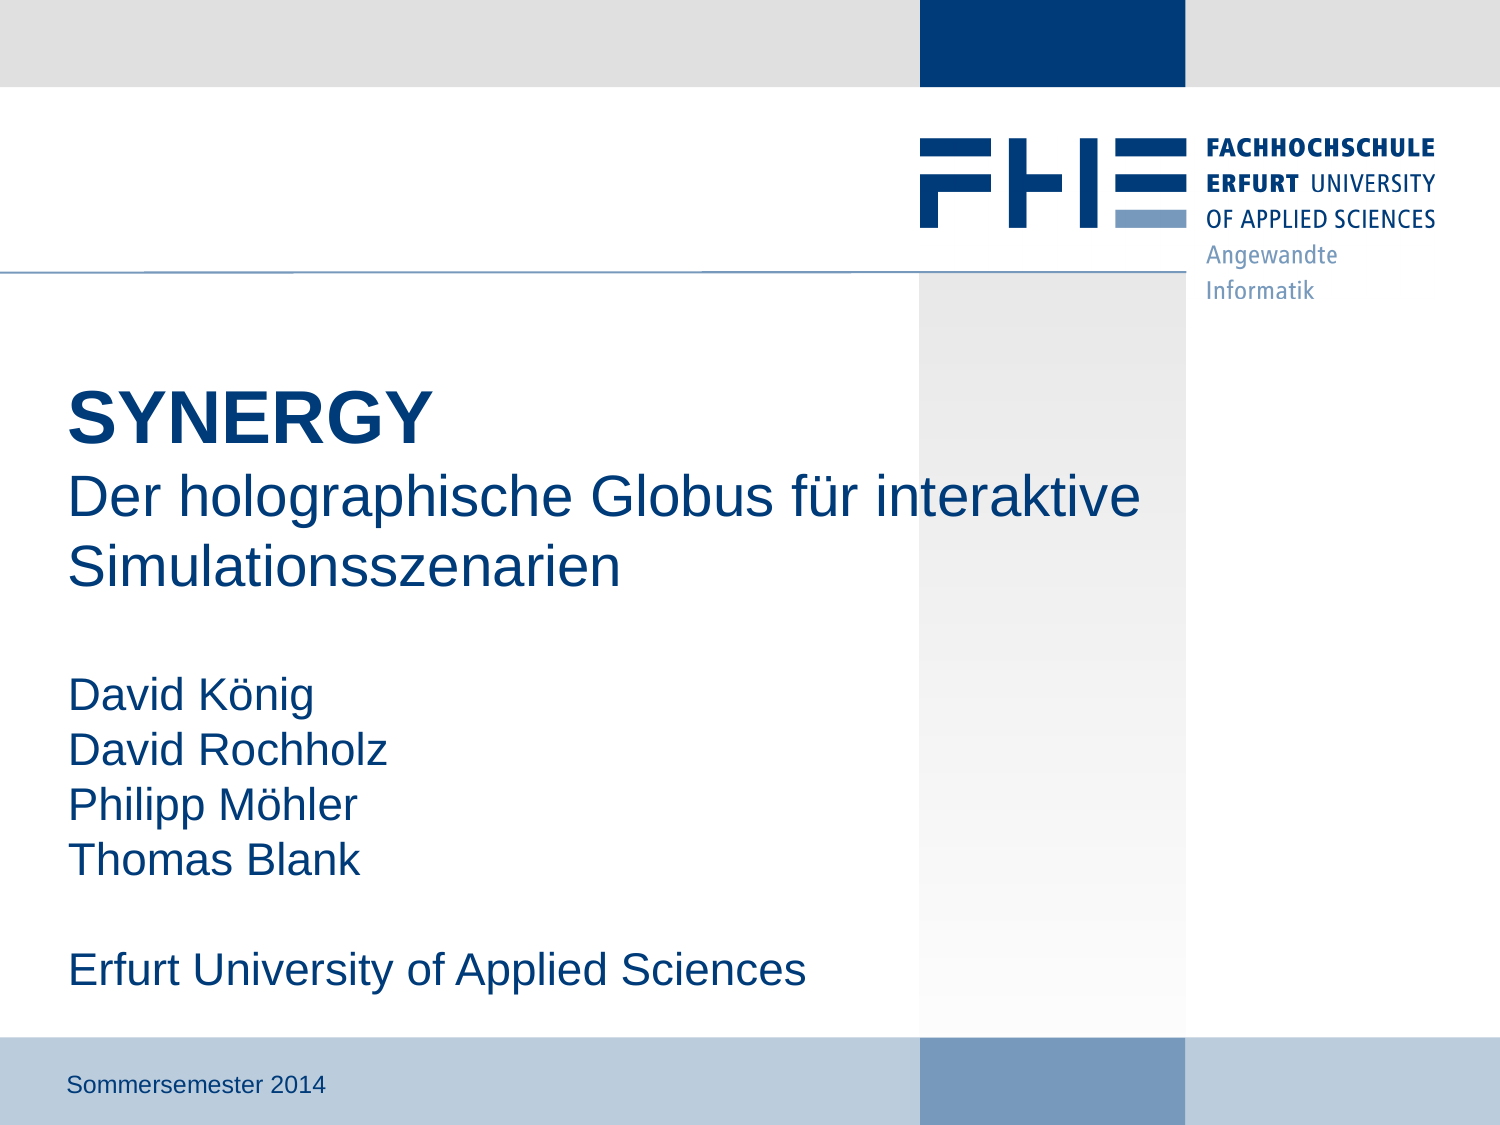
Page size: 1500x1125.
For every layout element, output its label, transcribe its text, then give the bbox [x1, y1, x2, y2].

picture [920, 138, 1435, 299]
text_box Sommersemester 2014 [51, 1060, 916, 1107]
title SYNERGY Der holographische Globus für interaktive Simulationsszenarien [53, 345, 1471, 622]
subtitle David König David Rochholz Philipp Möhler Thomas Blank Erfurt University of Applied Sciences [53, 657, 1471, 976]
